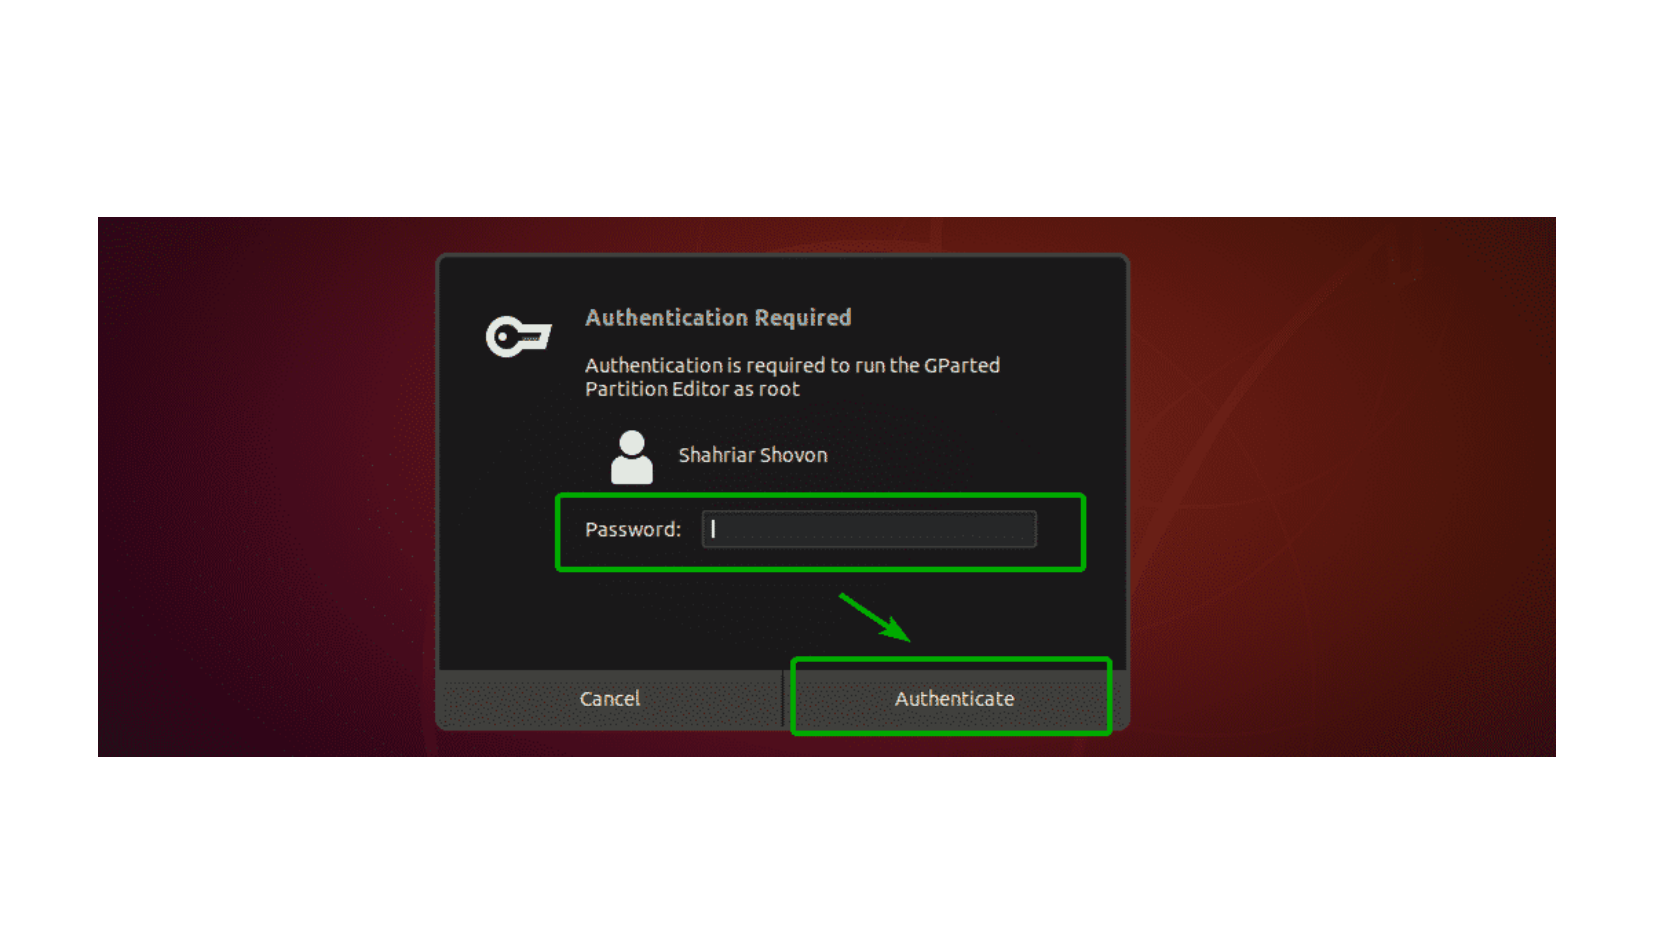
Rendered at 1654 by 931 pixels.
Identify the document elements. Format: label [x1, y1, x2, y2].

picture [98, 217, 1556, 758]
